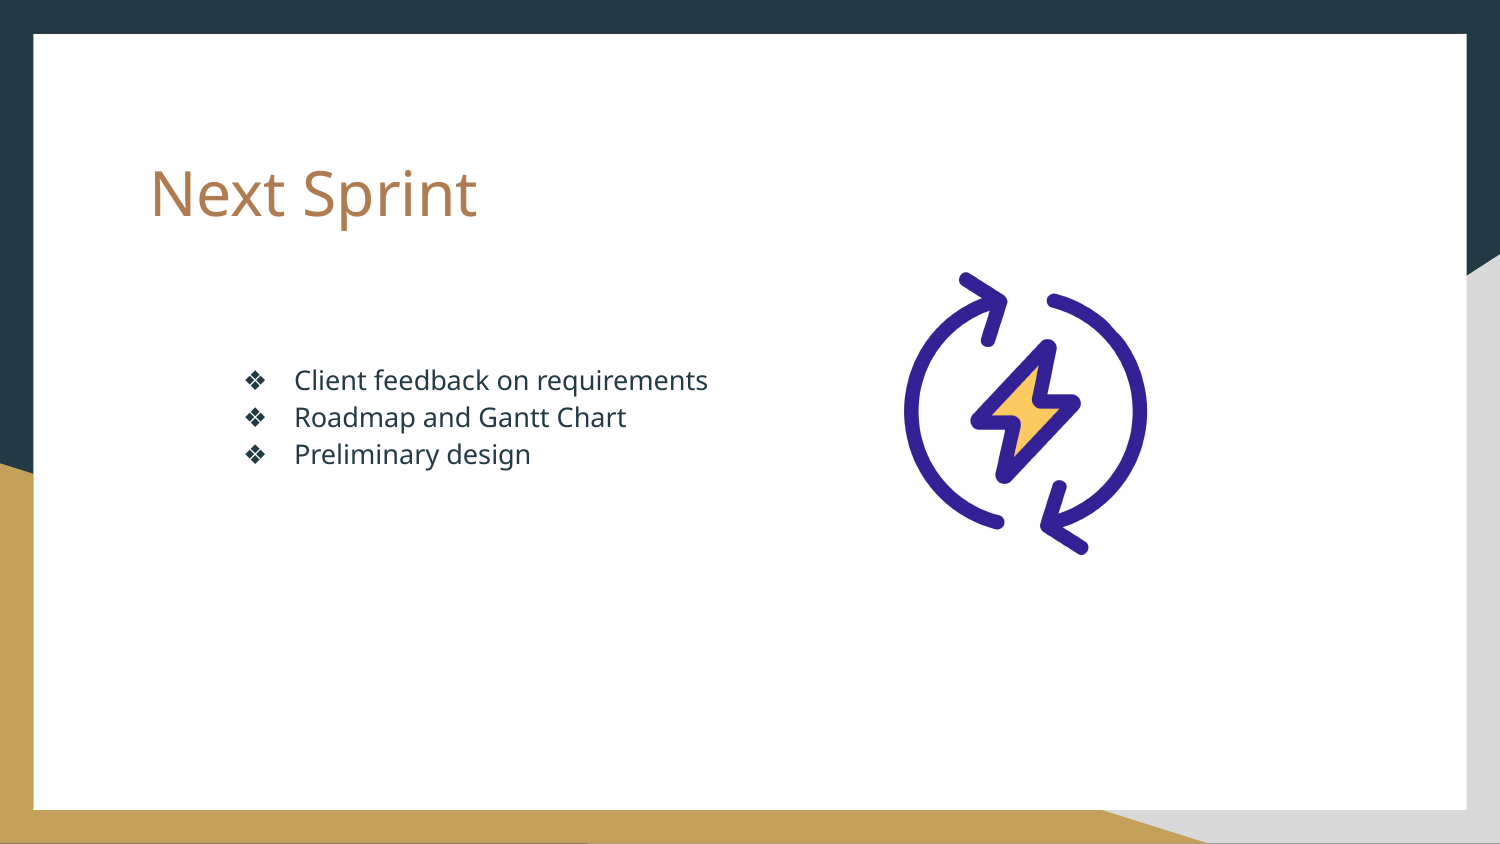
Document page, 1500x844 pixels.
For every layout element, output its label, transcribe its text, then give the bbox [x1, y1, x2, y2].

list Client feedback on requirements Roadmap and Gantt Chart Preliminary design [204, 343, 781, 527]
title Next Sprint [134, 138, 1366, 296]
picture [781, 169, 1270, 658]
